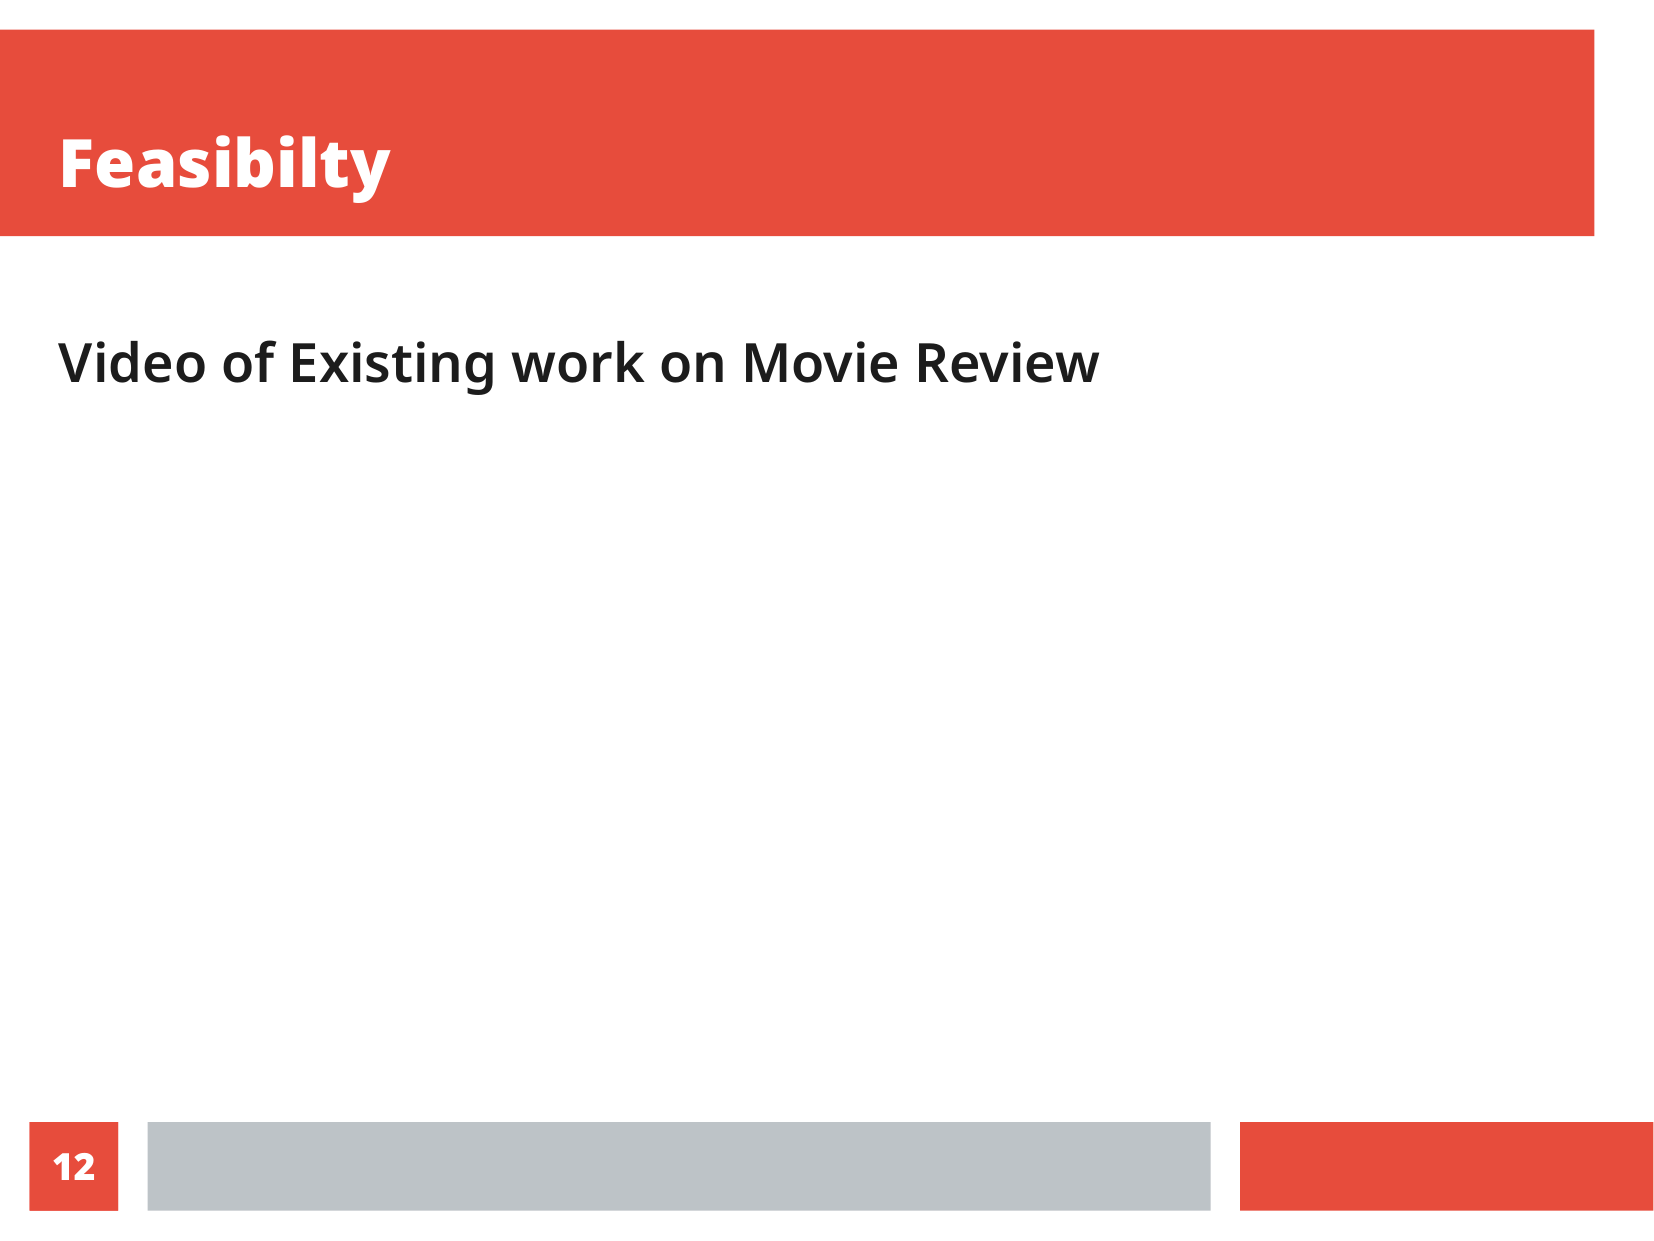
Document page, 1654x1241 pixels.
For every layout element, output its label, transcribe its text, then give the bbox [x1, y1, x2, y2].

list Video of Existing work on Movie Review [59, 324, 1565, 1093]
title Feasibilty [59, 59, 1595, 207]
